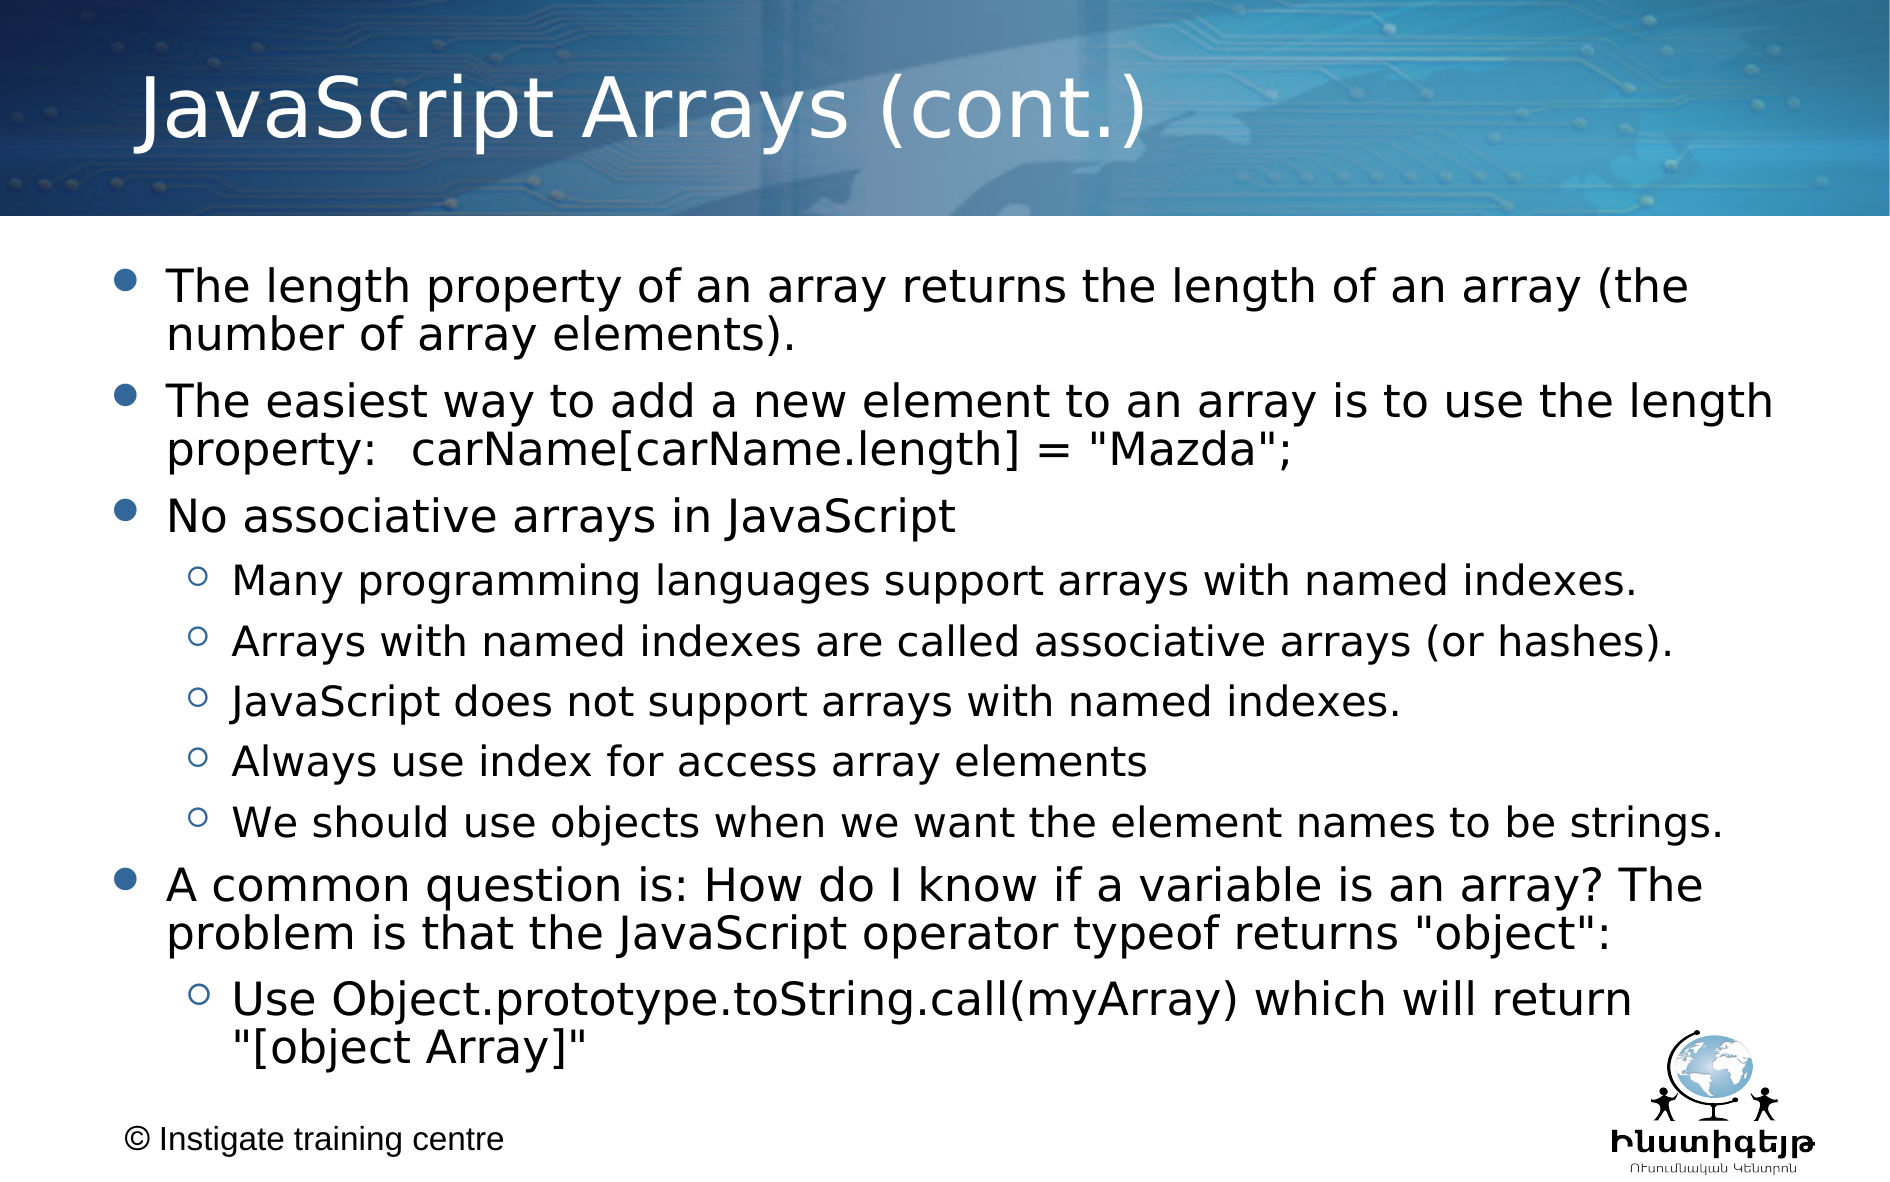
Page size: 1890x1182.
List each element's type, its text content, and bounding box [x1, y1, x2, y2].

picture [1612, 1030, 1815, 1175]
picture [0, 0, 1890, 216]
list The length property of an array returns the length of an array (the number of array elements). The easiest way to add a new element to an array is to use the length property: carName[carName.length] = "Mazda"; No associative arrays in JavaScript Many programming languages support arrays with named indexes. Arrays with named indexes are called associative arrays (or hashes). JavaScript does not support arrays with named indexes. Always use index for access array elements We should use objects when we want the element names to be strings. A common question is: How do I know if a variable is an array? The problem is that the JavaScript operator typeof returns "object": Use Object.prototype.toString.call(myArray) which will return "[object Array]" [110, 264, 1801, 291]
